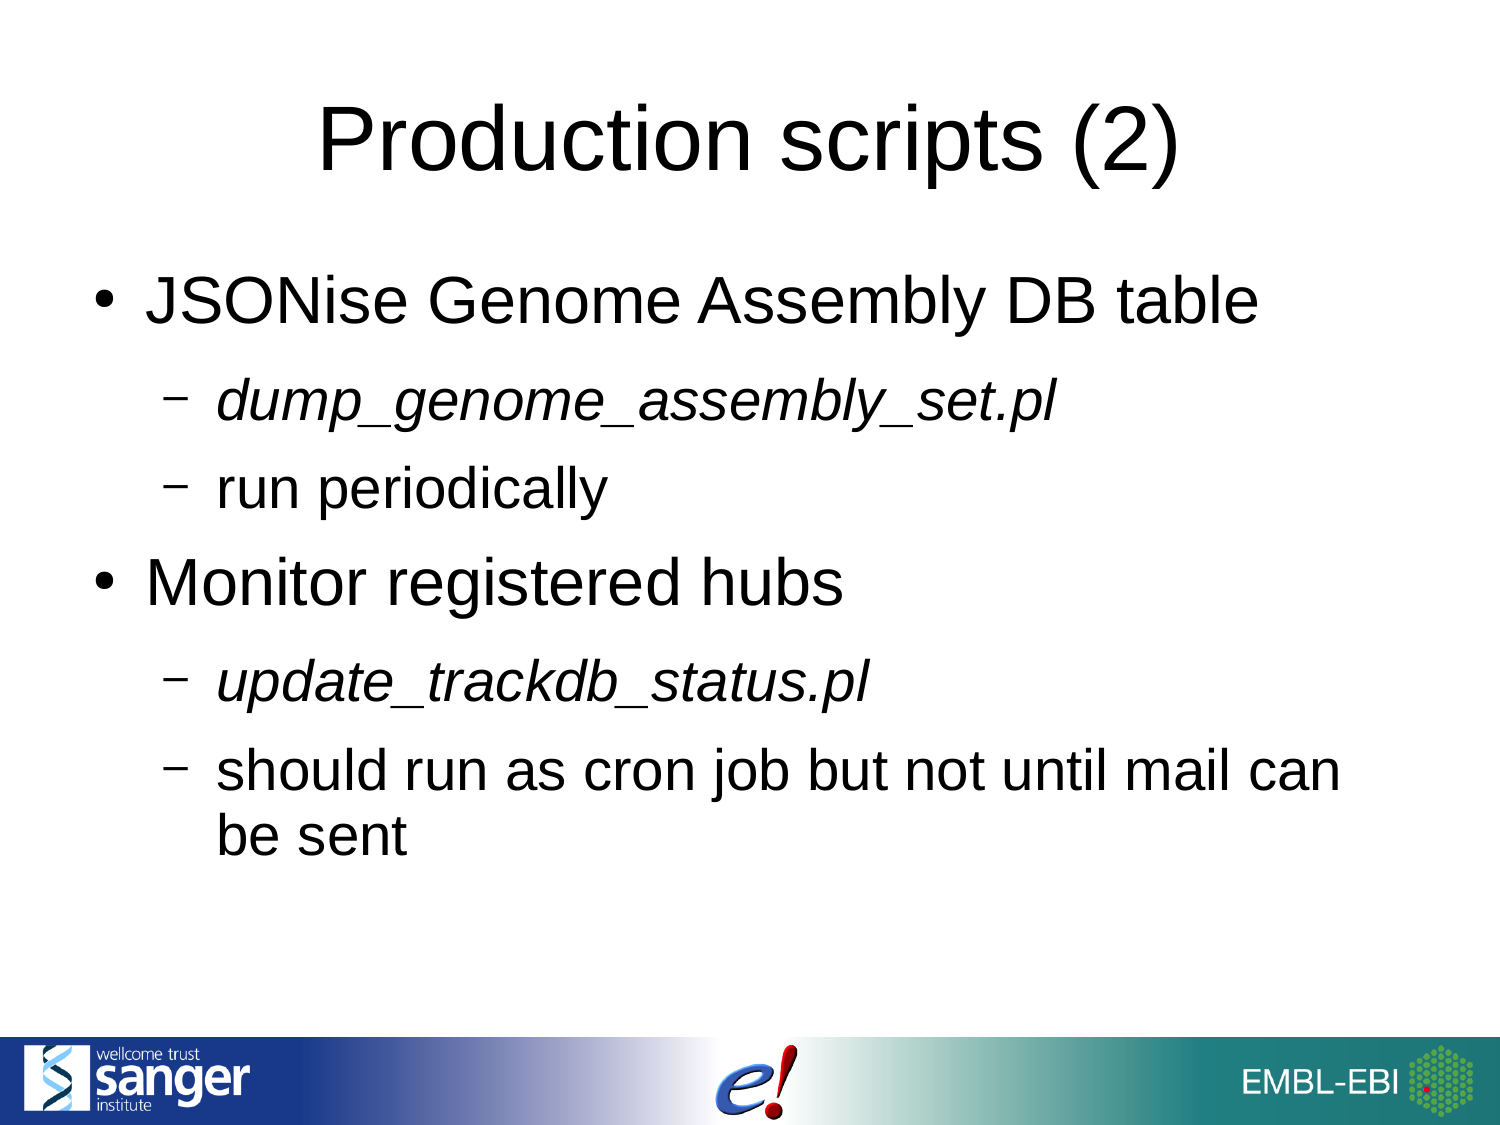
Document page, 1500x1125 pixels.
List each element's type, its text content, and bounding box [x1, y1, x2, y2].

title Production scripts (2) [75, 44, 1425, 233]
list JSONise Genome Assembly DB table dump_genome_assembly_set.pl run periodically Monitor registered hubs update_trackdb_status.pl should run as cron job but not until mail can be sent [75, 263, 1395, 916]
picture [0, 1037, 1500, 1125]
